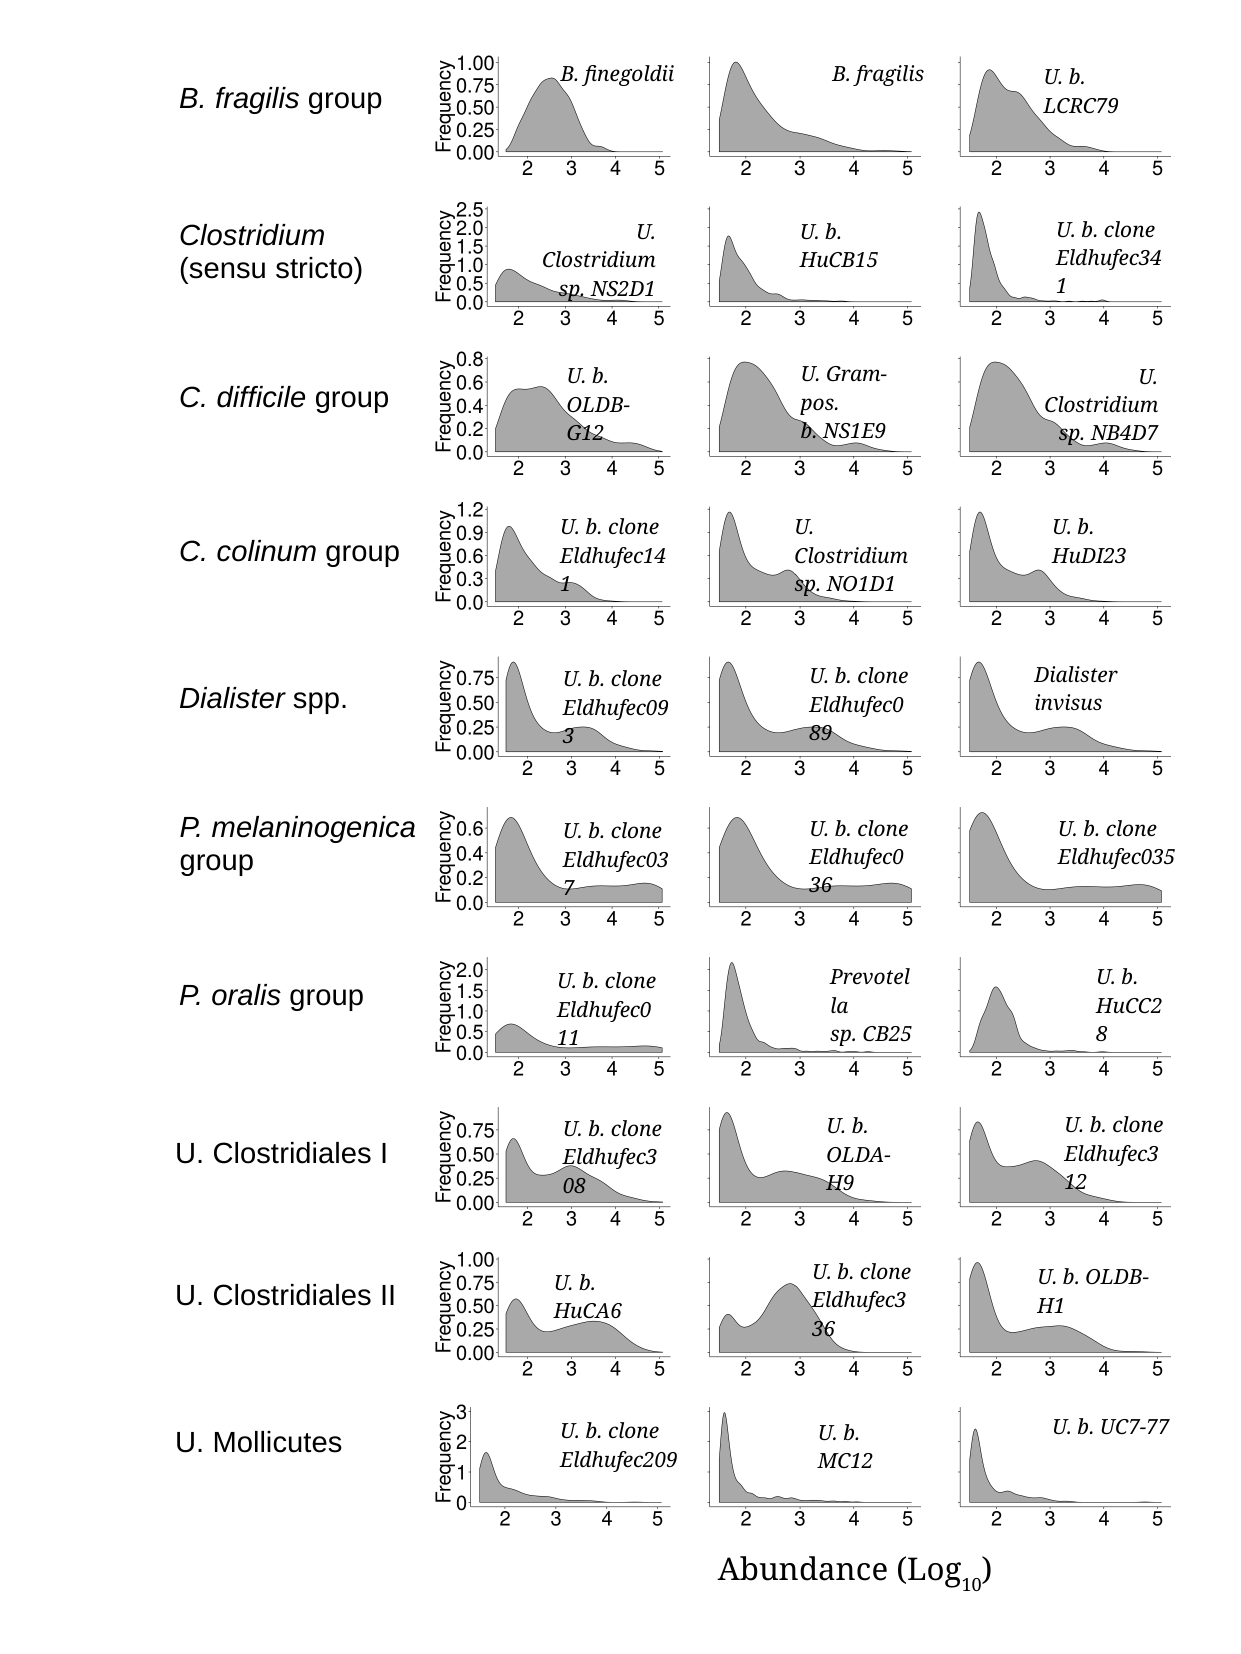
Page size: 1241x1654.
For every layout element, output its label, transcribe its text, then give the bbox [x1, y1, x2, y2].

text_box U. b. OLDB-H1 [1022, 1255, 1188, 1294]
text_box Clostridium (sensu stricto) [164, 211, 377, 292]
text_box P. oralis group [164, 971, 378, 1020]
text_box U. b. clone Eldhufec035 [1043, 806, 1209, 868]
text_box C. difficile group [164, 373, 403, 422]
text_box U. Clostridium sp. NS2D1 [527, 210, 681, 271]
text_box C. colinum group [164, 528, 415, 576]
text_box U. b. HuCB15 [784, 210, 935, 248]
text_box U. b. clone Eldhufec209 [545, 1409, 711, 1471]
text_box B. finegoldii [545, 52, 673, 91]
text_box U. b. HuCC28 [1081, 955, 1187, 1017]
text_box U. b. HuCA6 [539, 1260, 681, 1299]
text_box U. b. OLDB-G12 [551, 354, 676, 415]
text_box U. b. clone Eldhufec011 [542, 959, 678, 1021]
text_box U. b. clone Eldhufec312 [1049, 1103, 1185, 1165]
text_box U. b. LCRC79 [1028, 55, 1176, 94]
picture [420, 39, 1171, 1540]
text_box U. b. clone Eldhufec089 [794, 654, 931, 715]
text_box U. b. clone Eldhufec308 [548, 1106, 684, 1168]
text_box U. b. clone Eldhufec341 [1041, 207, 1178, 269]
text_box U. Clostridiales I [160, 1129, 402, 1178]
text_box Dialister invisus [1019, 652, 1185, 691]
text_box Prevotella sp. CB25 [815, 955, 931, 1017]
text_box Abundance (Log10) [703, 1540, 966, 1597]
text_box U. Clostridium sp. NO1D1 [779, 505, 931, 567]
text_box P. melaninogenica group [164, 804, 439, 885]
text_box Dialister spp. [164, 675, 363, 723]
text_box U. b. HuDI23 [1037, 505, 1182, 544]
text_box U. b. clone Eldhufec093 [548, 657, 691, 719]
text_box U. b. clone Eldhufec036 [794, 806, 930, 868]
text_box U. b. clone Eldhufec141 [545, 505, 691, 567]
text_box B. fragilis [817, 52, 927, 91]
text_box U. Clostridium sp. NB4D7 [1029, 354, 1195, 416]
text_box U. Clostridiales II [160, 1271, 410, 1320]
text_box U. b. OLDA-H9 [811, 1104, 932, 1165]
text_box U. Mollicutes [160, 1418, 357, 1467]
text_box U. b. clone Eldhufec037 [548, 809, 691, 871]
text_box U. Gram-pos. b. NS1E9 [785, 352, 927, 414]
text_box B. fragilis group [164, 75, 397, 123]
text_box U. b. UC7-77 [1037, 1405, 1195, 1444]
text_box U. b. MC12 [803, 1410, 931, 1449]
text_box U. b. clone Eldhufec336 [797, 1250, 931, 1311]
